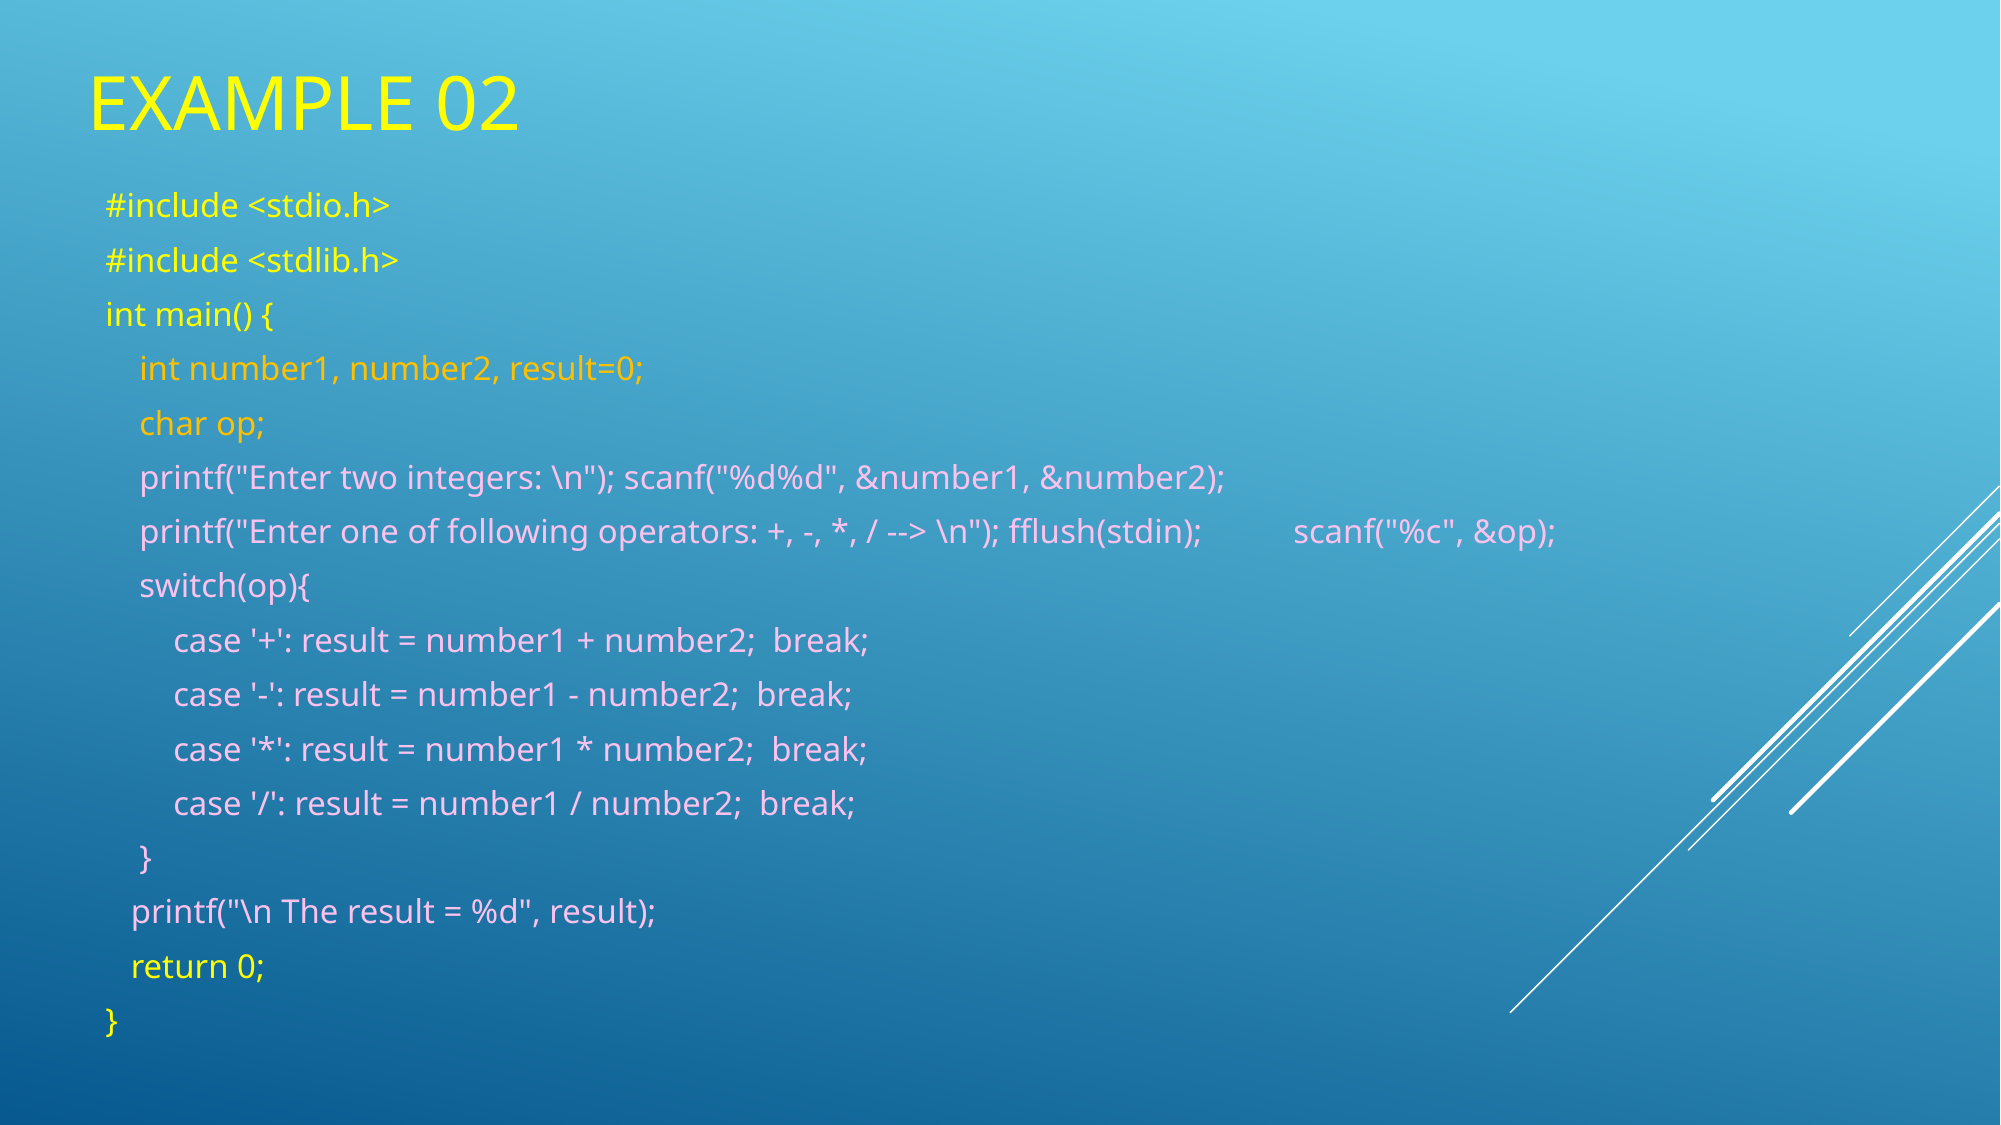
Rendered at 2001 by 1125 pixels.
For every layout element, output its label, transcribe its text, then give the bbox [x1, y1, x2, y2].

title Example 02 [72, 16, 1853, 185]
list #include <stdio.h> #include <stdlib.h> int main() { int number1, number2, result=0; char op; printf("Enter two integers: \n"); scanf("%d%d", &number1, &number2); printf("Enter one of following operators: +, -, *, / --> \n"); fflush(stdin); scanf("%c", &op); switch(op){ case '+': result = number1 + number2; break; case '-': result = number1 - number2; break; case '*': result = number1 * number2; break; case '/': result = number1 / number2; break; } printf("\n The result = %d", result); return 0; } [90, 177, 1890, 1056]
